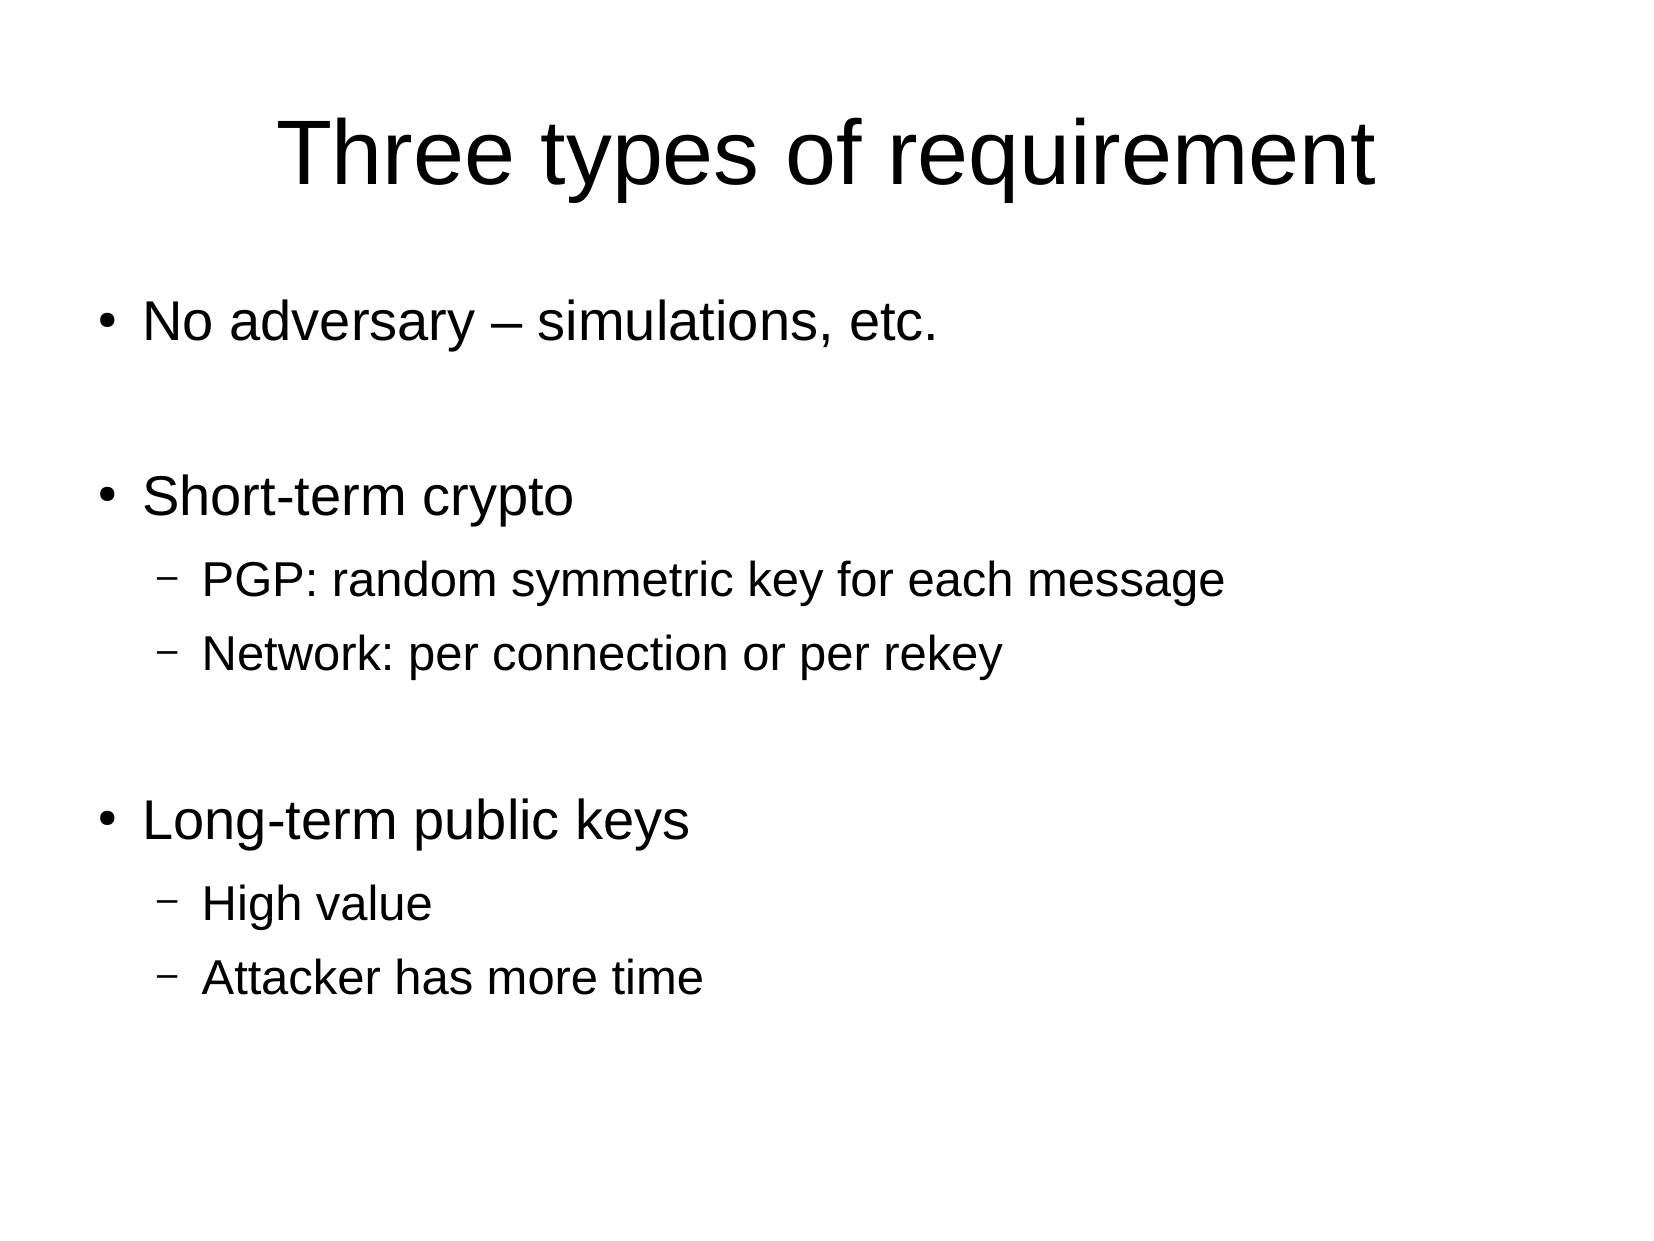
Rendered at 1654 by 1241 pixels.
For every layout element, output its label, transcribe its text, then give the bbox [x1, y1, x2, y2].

title Three types of requirement [82, 49, 1571, 257]
list No adversary – simulations, etc. Short-term crypto PGP: random symmetric key for each message Network: per connection or per rekey Long-term public keys High value Attacker has more time [82, 290, 1571, 1010]
